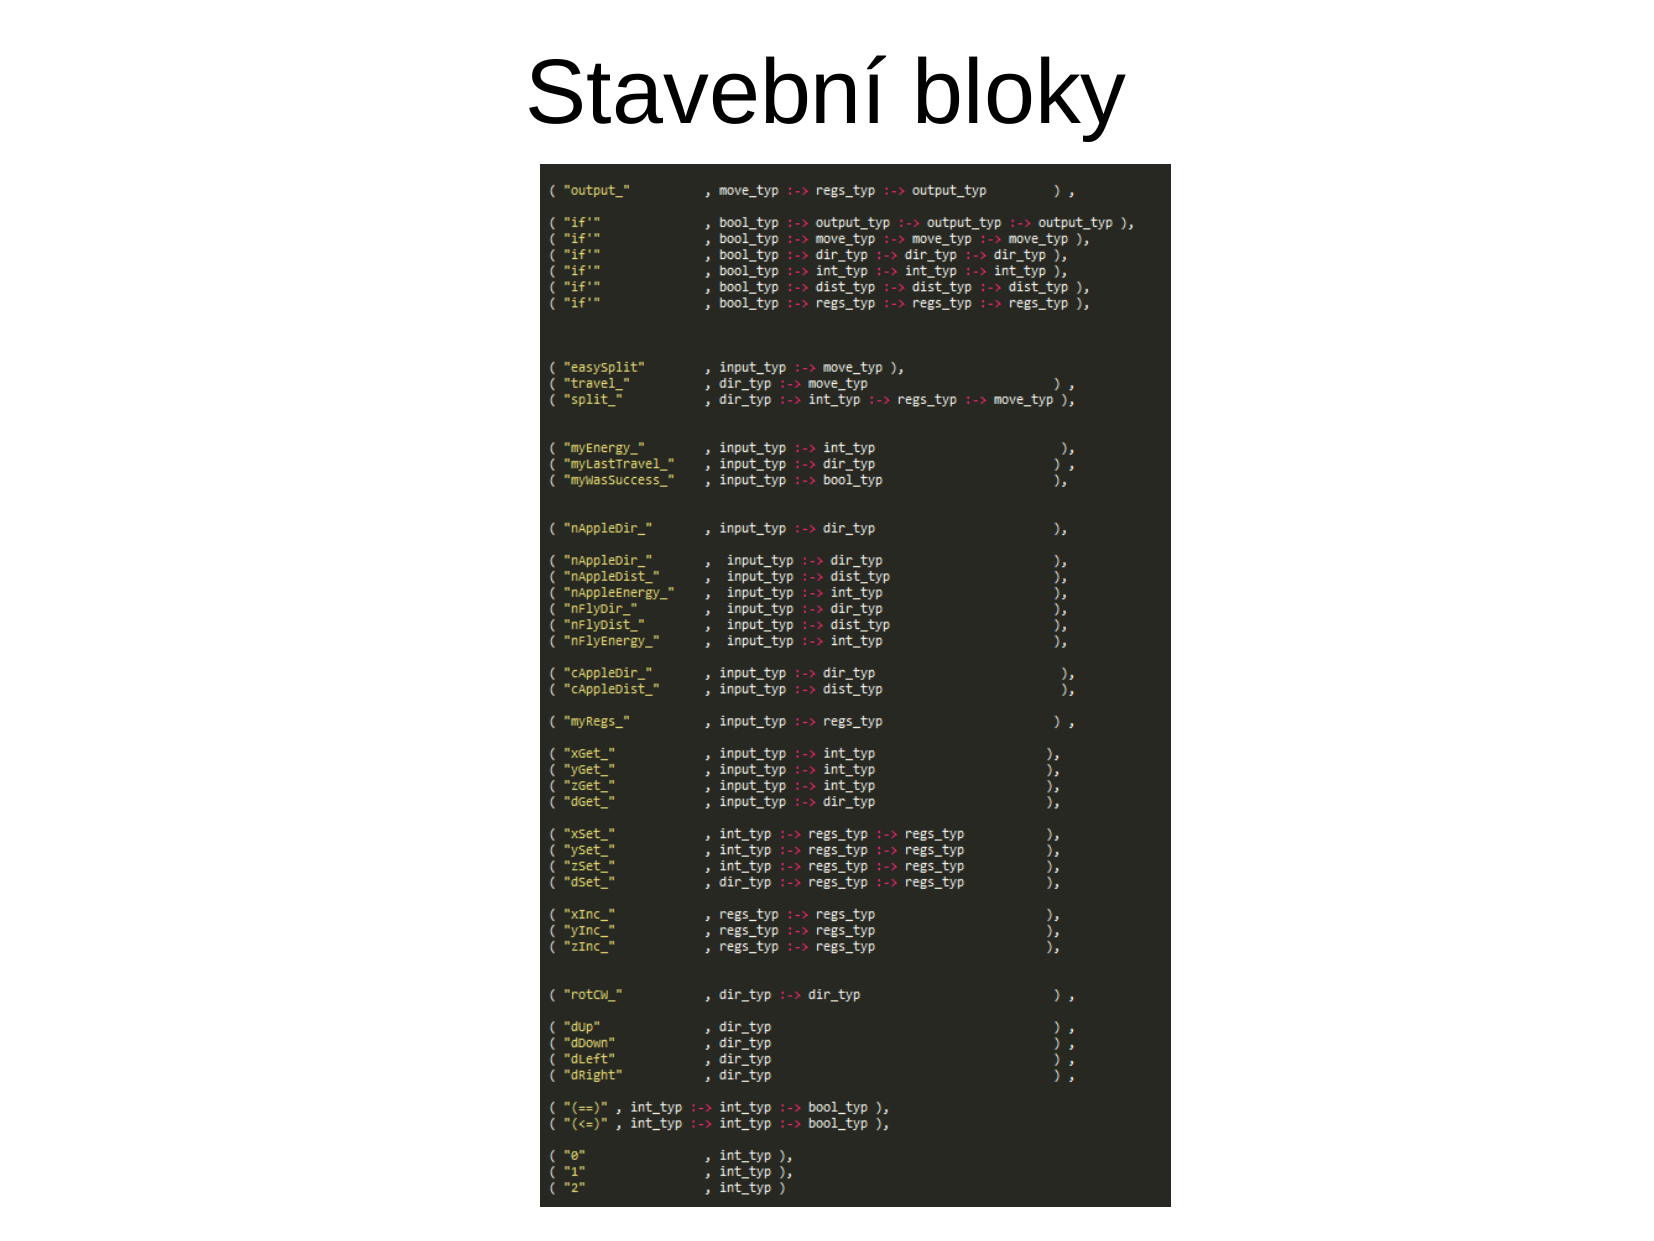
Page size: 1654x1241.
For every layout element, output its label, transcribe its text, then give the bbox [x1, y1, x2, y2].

picture [540, 164, 1171, 1207]
title Stavební bloky [82, 40, 1571, 144]
